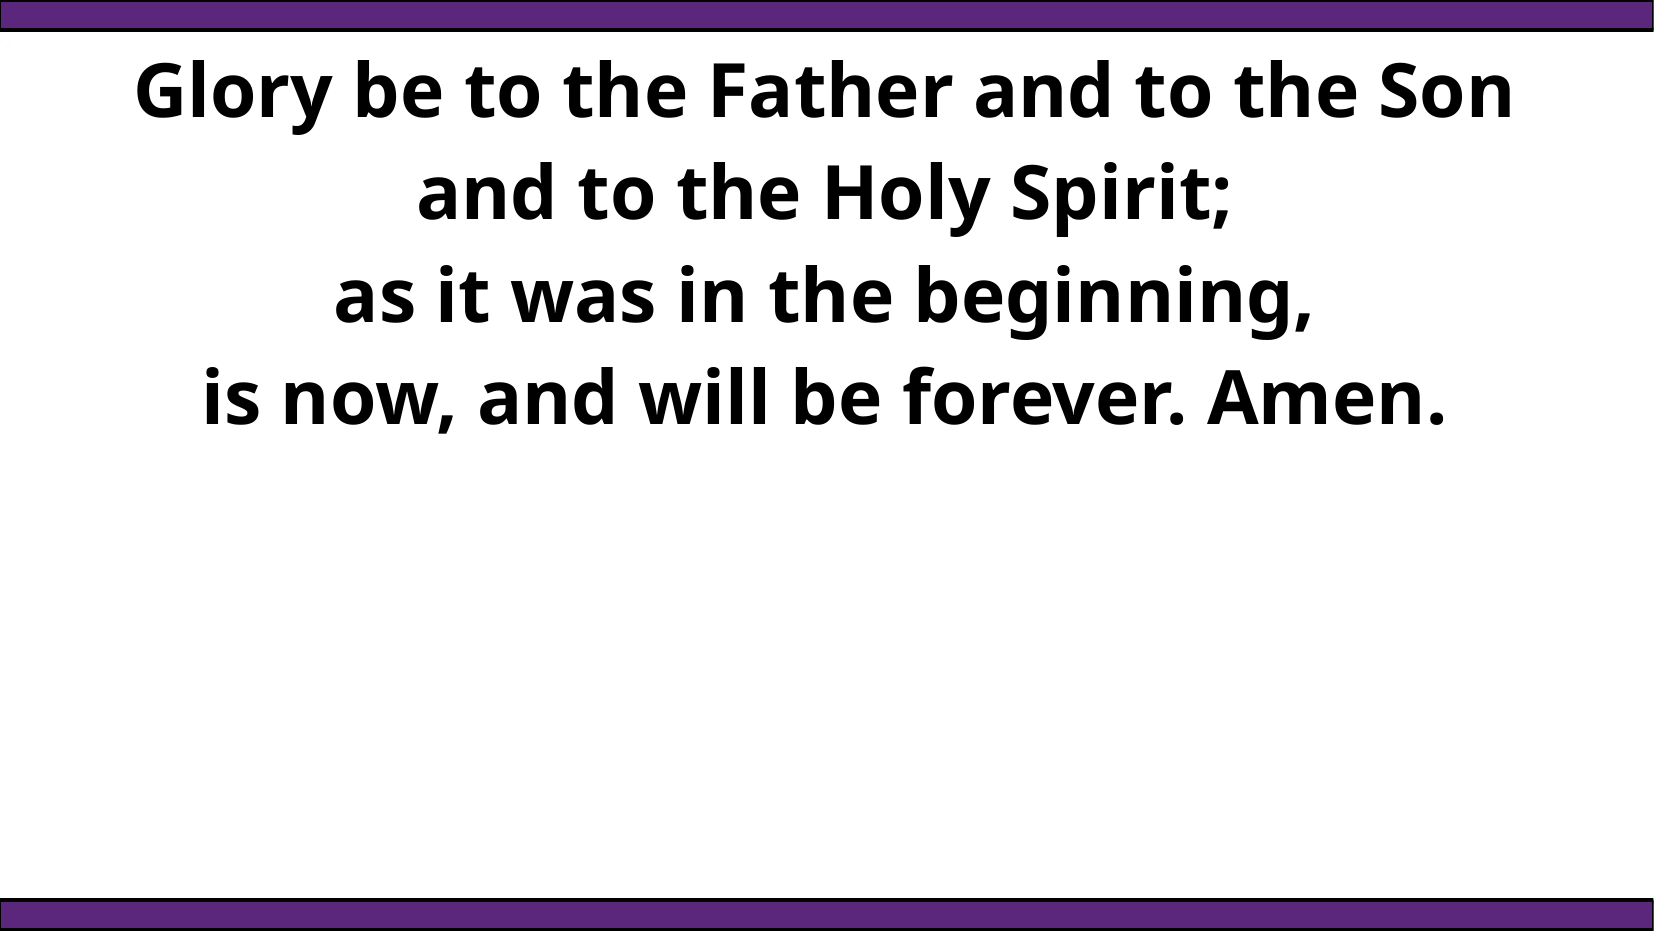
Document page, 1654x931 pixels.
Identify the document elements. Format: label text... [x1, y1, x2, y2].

picture [0, 31, 1654, 900]
text_box [0, 0, 1654, 31]
text_box Glory be to the Father and to the Son and to the Holy Spirit; as it was in the beginning, is now, and will be forever. Amen. [60, 30, 1591, 445]
text_box [0, 900, 1654, 931]
